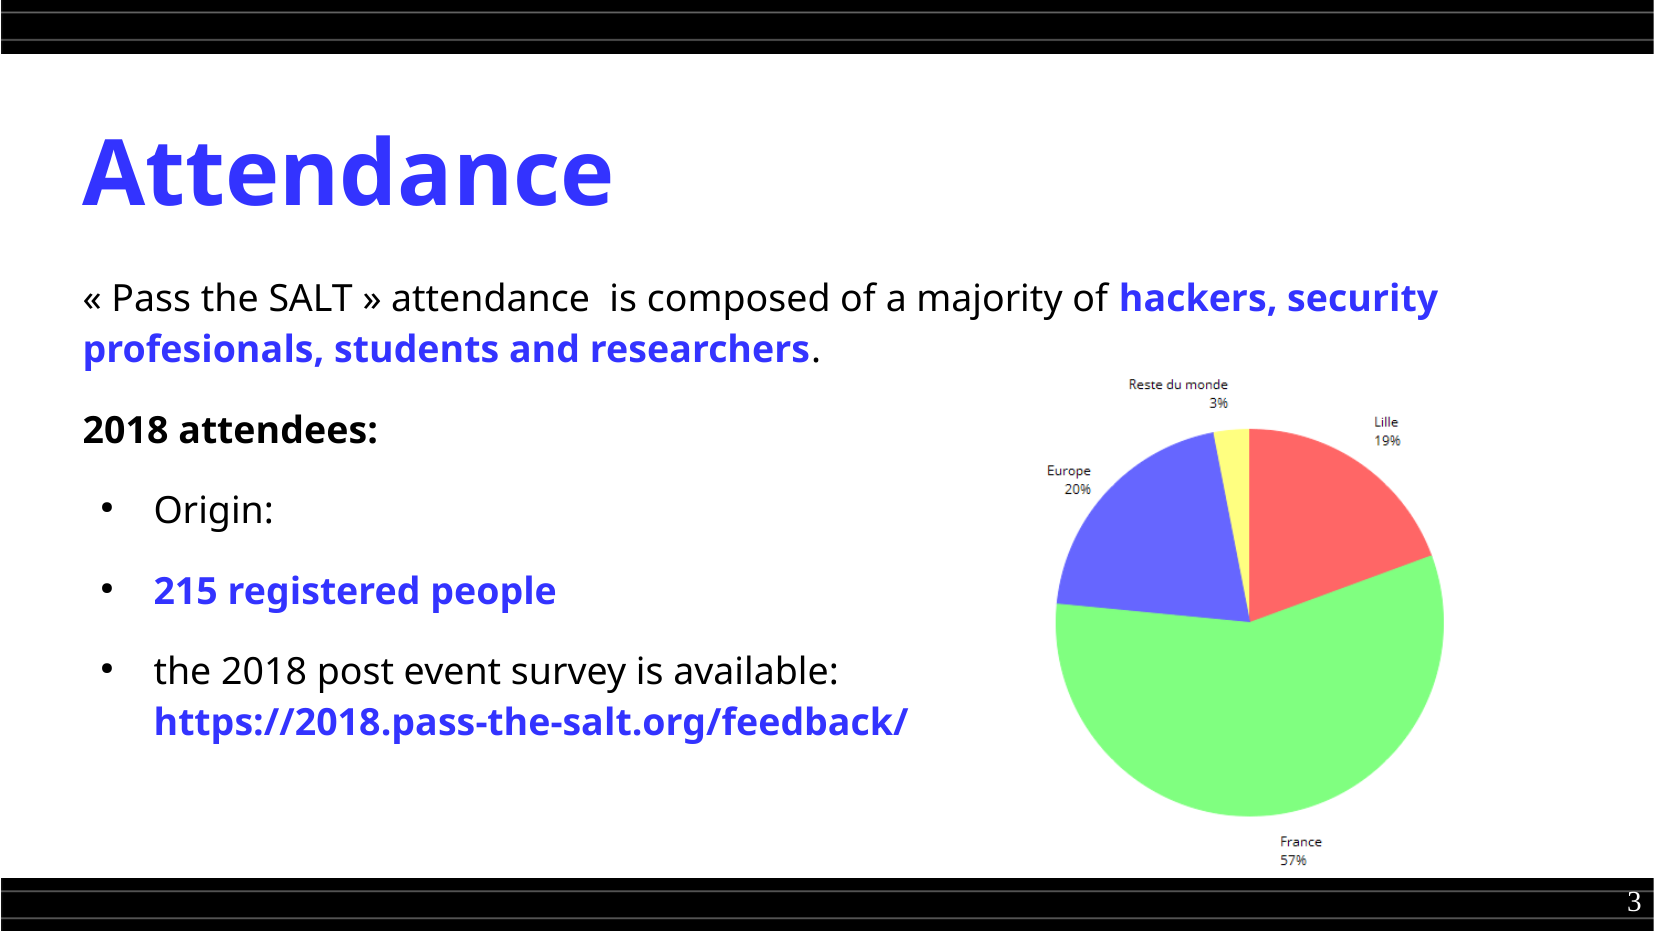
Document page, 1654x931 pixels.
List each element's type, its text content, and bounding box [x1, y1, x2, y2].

picture [1027, 377, 1466, 875]
list « Pass the SALT » attendance is composed of a majority of hackers, security profesionals, students and researchers. 2018 attendees: Origin: 215 registered people the 2018 post event survey is available: https://2018.pass-the-salt.org/feedback/ [82, 271, 1571, 851]
picture [1, 0, 1654, 54]
picture [1, 878, 1654, 931]
title Attendance [82, 92, 1571, 249]
